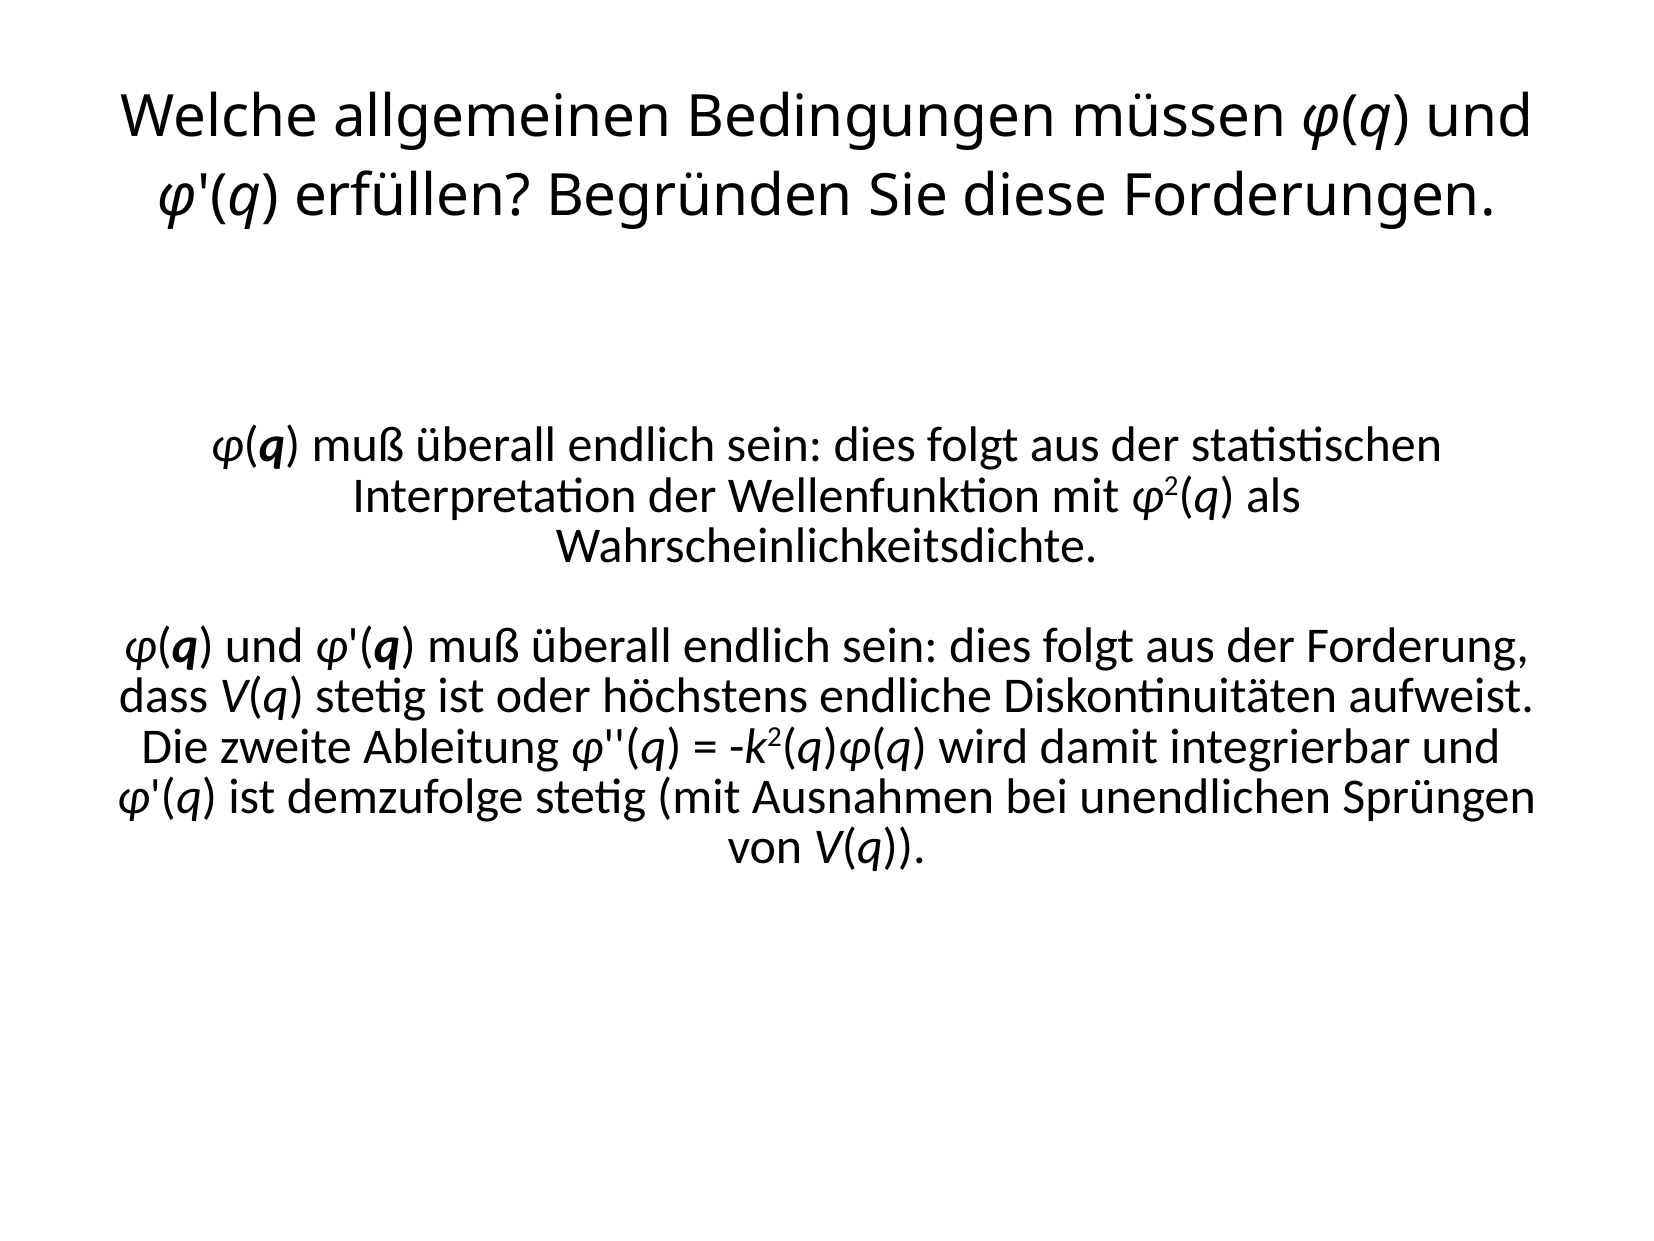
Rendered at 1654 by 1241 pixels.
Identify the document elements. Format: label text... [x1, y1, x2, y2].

subtitle φ(q) muß überall endlich sein: dies folgt aus der statistischen Interpretation der Wellenfunktion mit φ2(q) als Wahrscheinlichkeitsdichte. φ(q) und φ'(q) muß überall endlich sein: dies folgt aus der Forderung, dass V(q) stetig ist oder höchstens endliche Diskontinuitäten aufweist. Die zweite Ableitung φ''(q) = -k2(q)φ(q) wird damit integrierbar und φ'(q) ist demzufolge stetig (mit Ausnahmen bei unendlichen Sprüngen von V(q)). [82, 290, 1571, 1010]
title Welche allgemeinen Bedingungen müssen φ(q) und φ'(q) erfüllen? Begründen Sie diese Forderungen. [82, 49, 1571, 257]
